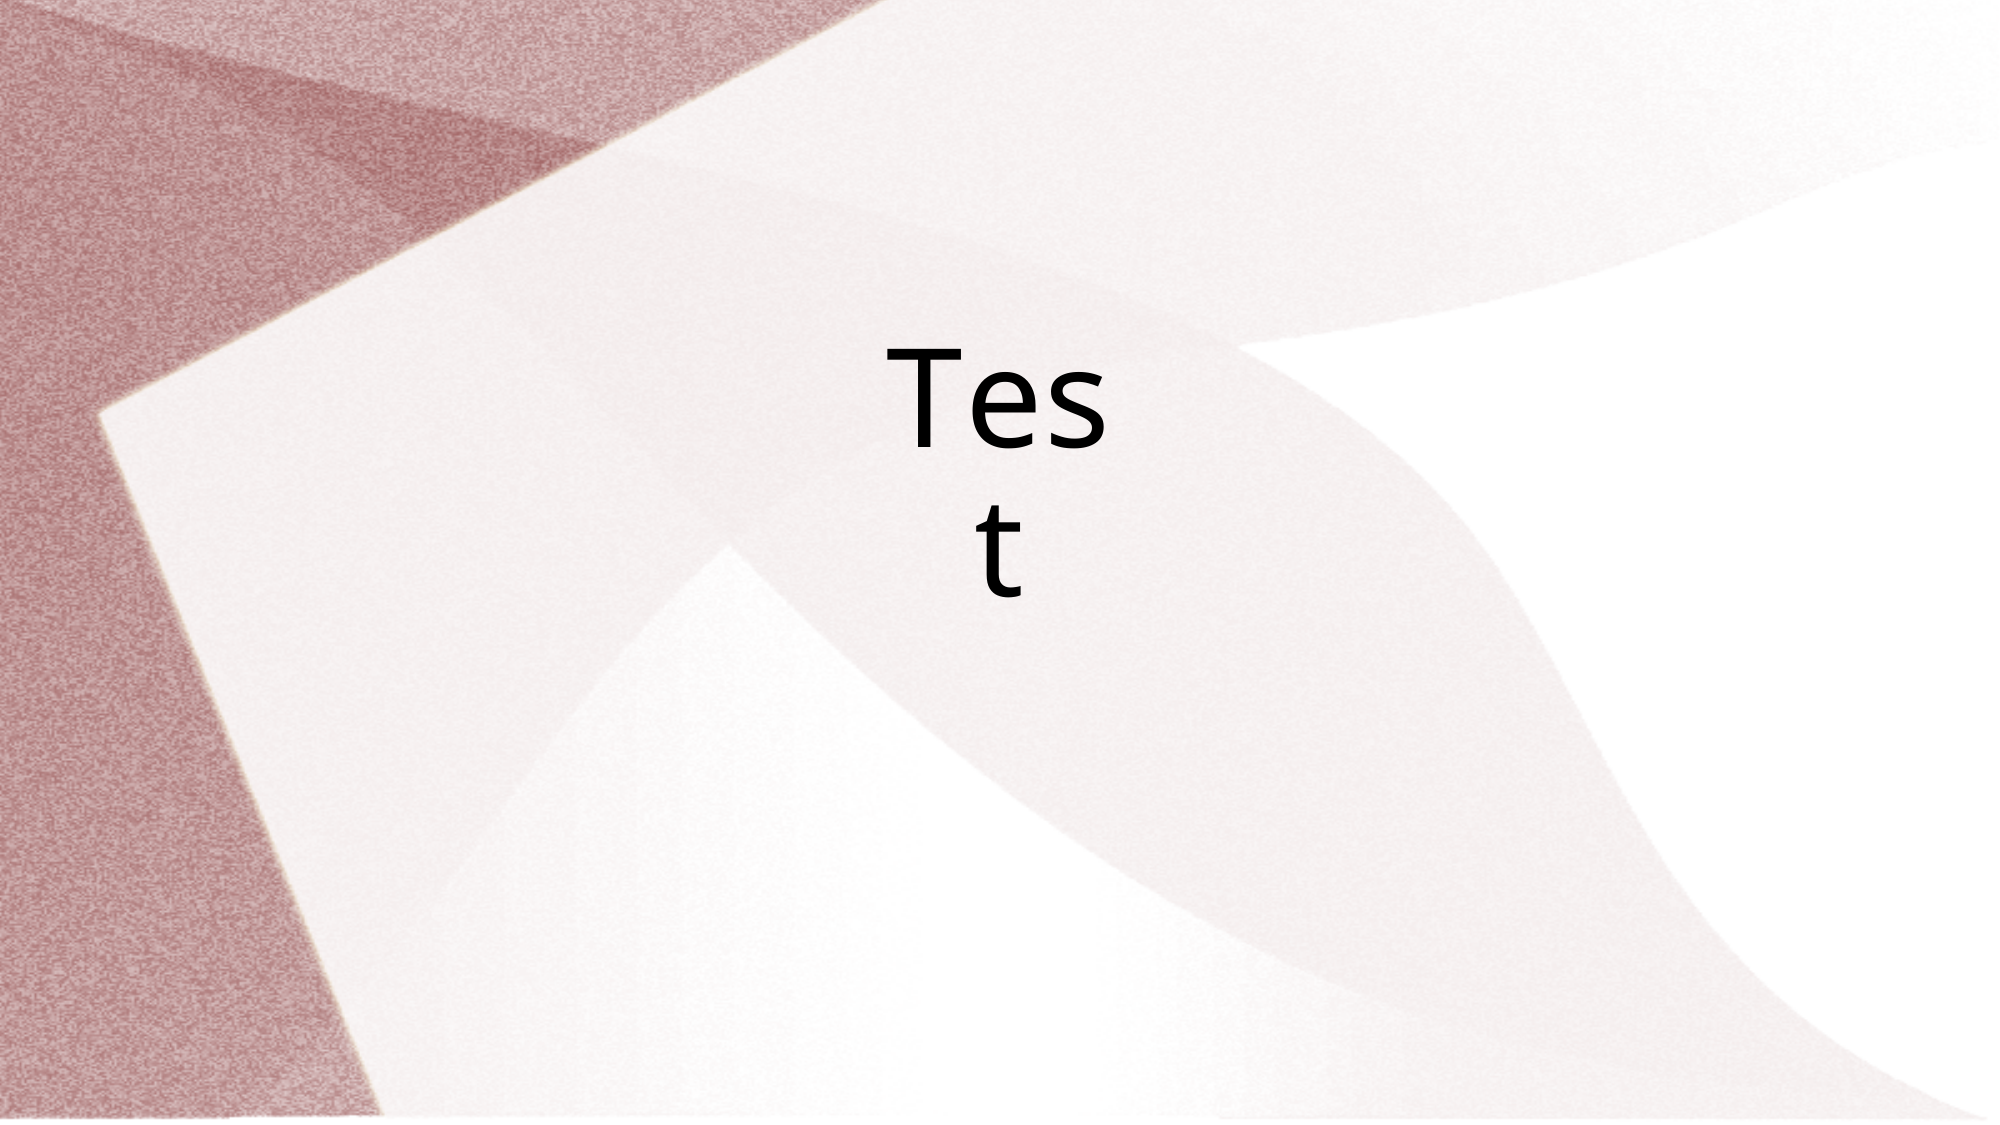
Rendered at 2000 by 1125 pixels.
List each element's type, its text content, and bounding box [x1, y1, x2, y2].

title Test [852, 491, 1148, 634]
picture [0, 0, 2000, 1125]
